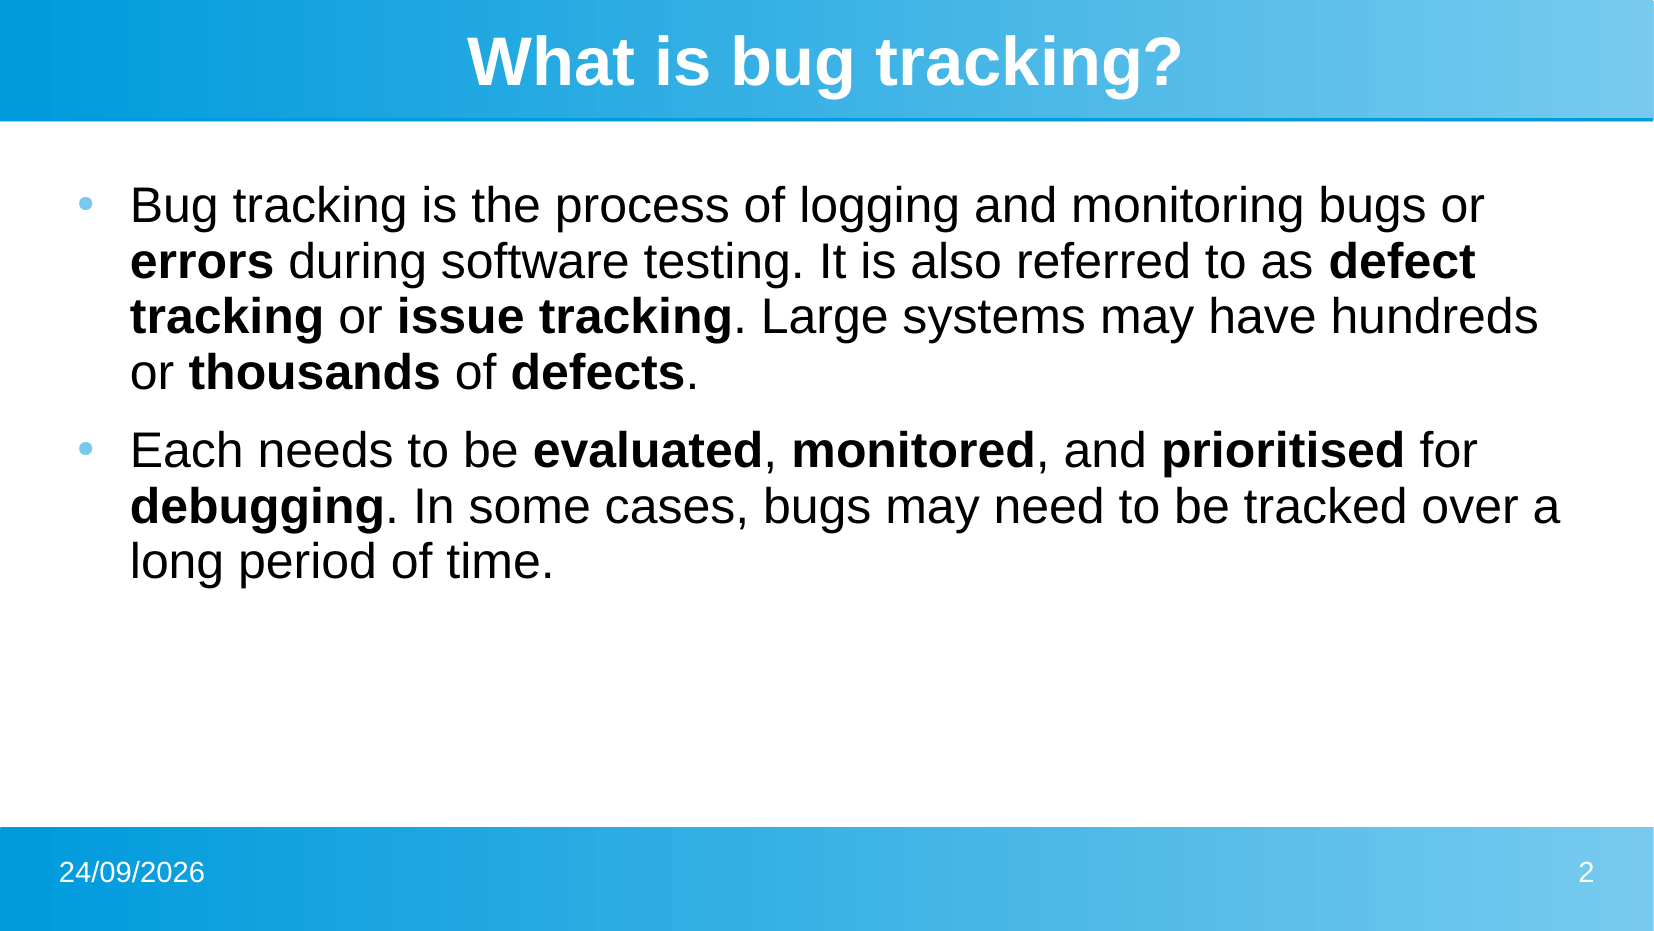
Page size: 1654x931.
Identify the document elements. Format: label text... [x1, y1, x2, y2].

title What is bug tracking? [59, 23, 1595, 177]
list Bug tracking is the process of logging and monitoring bugs or errors during software testing. It is also referred to as defect tracking or issue tracking. Large systems may have hundreds or thousands of defects. Each needs to be evaluated, monitored, and prioritised for debugging. In some cases, bugs may need to be tracked over a long period of time. [59, 177, 1595, 768]
